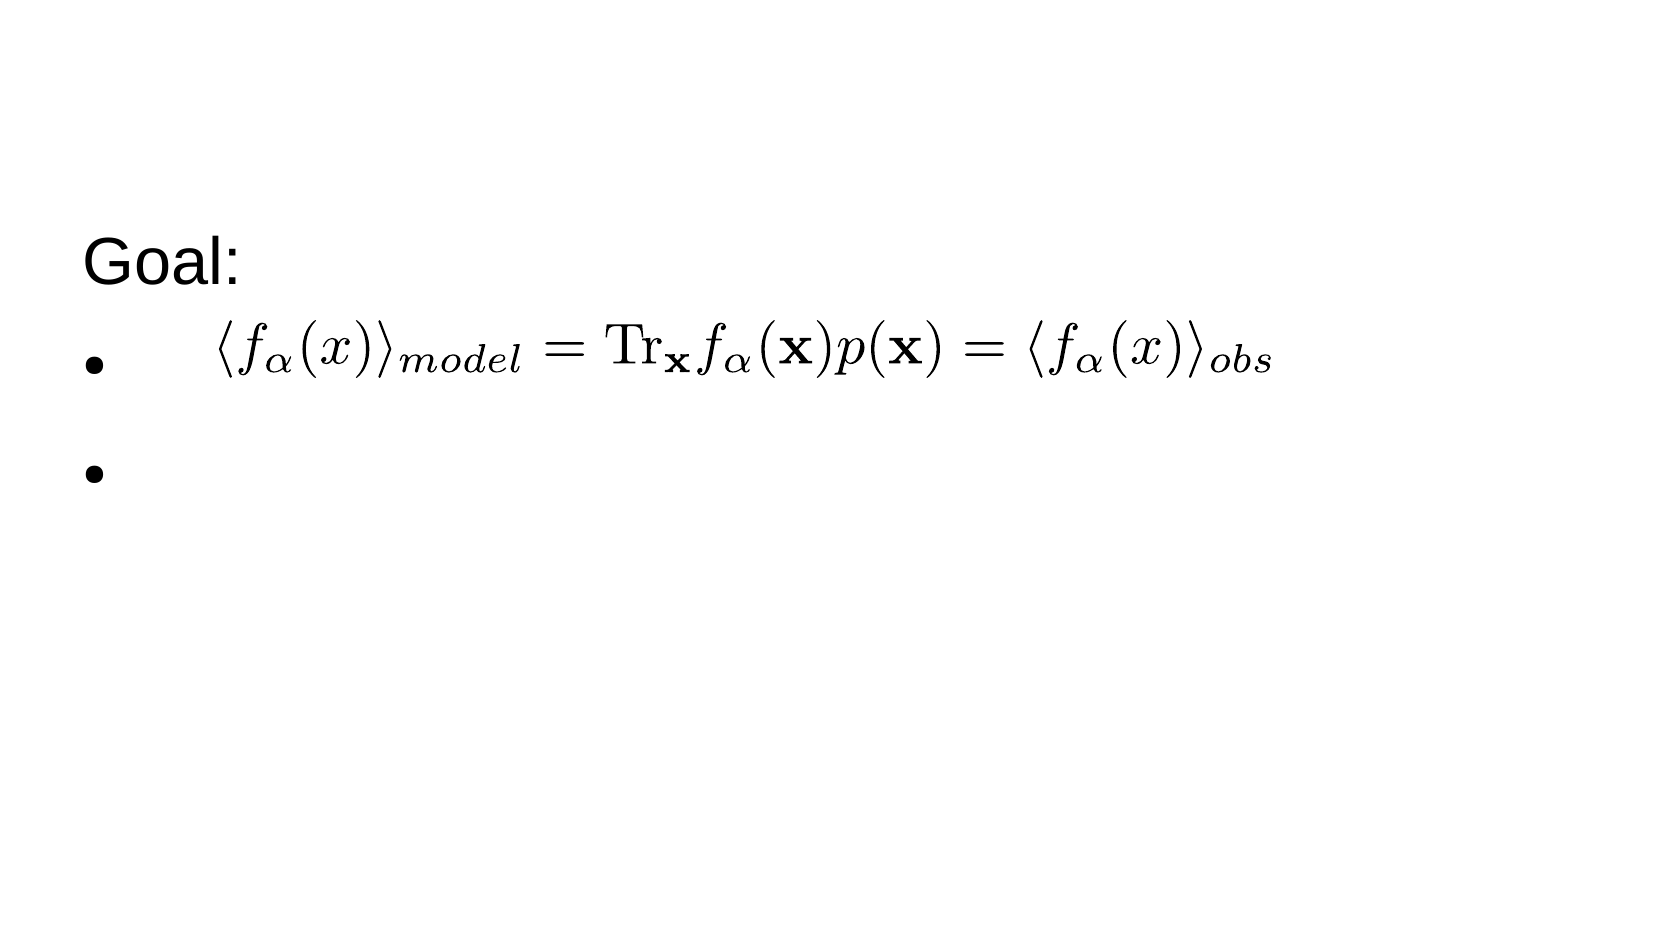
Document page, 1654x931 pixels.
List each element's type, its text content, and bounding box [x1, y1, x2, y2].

picture [212, 320, 1271, 378]
list Goal: [82, 217, 1571, 758]
